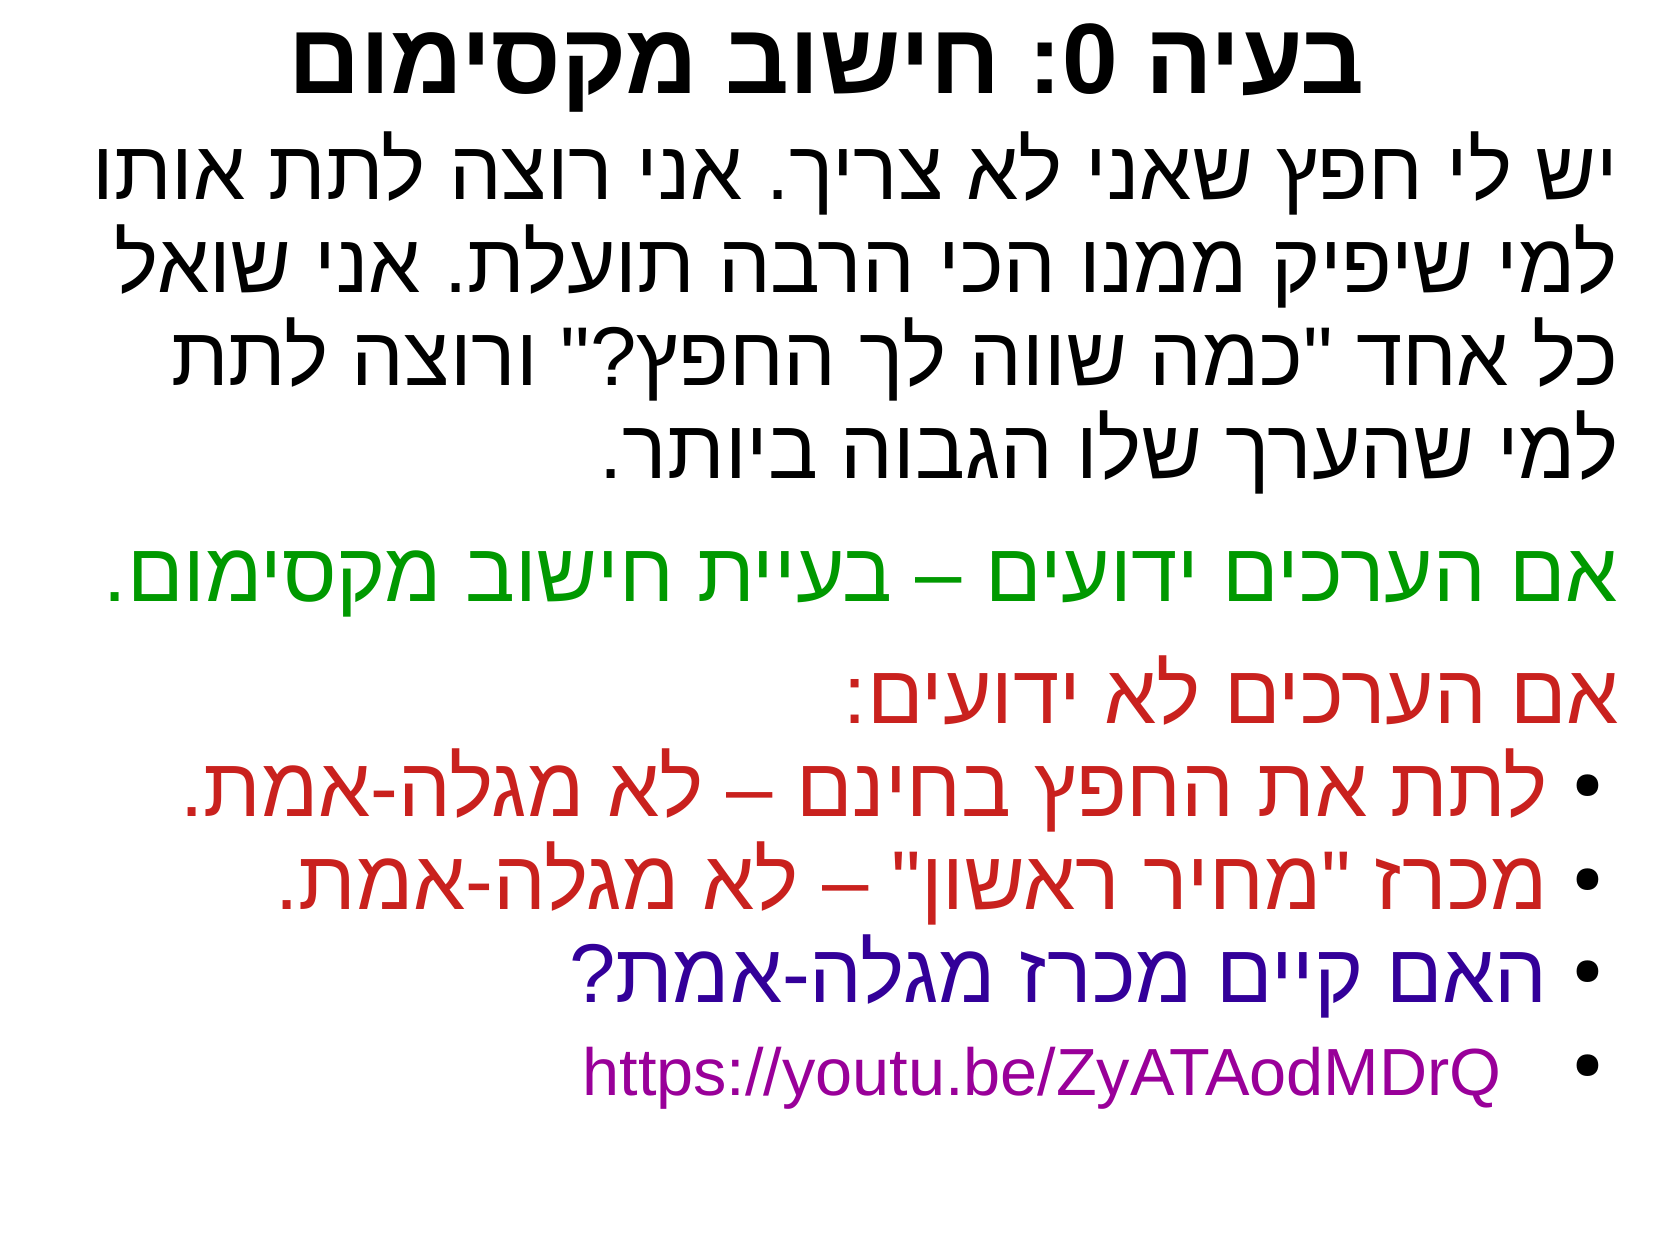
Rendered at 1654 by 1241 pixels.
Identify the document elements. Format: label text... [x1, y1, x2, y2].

title בעיה 0: חישוב מקסימום [0, 0, 1654, 166]
list יש לי חפץ שאני לא צריך. אני רוצה לתת אותו למי שיפיק ממנו הכי הרבה תועלת. אני שואל כל אחד "כמה שווה לך החפץ?" ורוצה לתת למי שהערך שלו הגבוה ביותר. אם הערכים ידועים – בעיית חישוב מקסימום. אם הערכים לא ידועים: לתת את החפץ בחינם – לא מגלה-אמת. מכרז "מחיר ראשון" – לא מגלה-אמת. האם קיים מכרז מגלה-אמת? https://youtu.be/ZyATAodMDrQ [28, 124, 1621, 1216]
